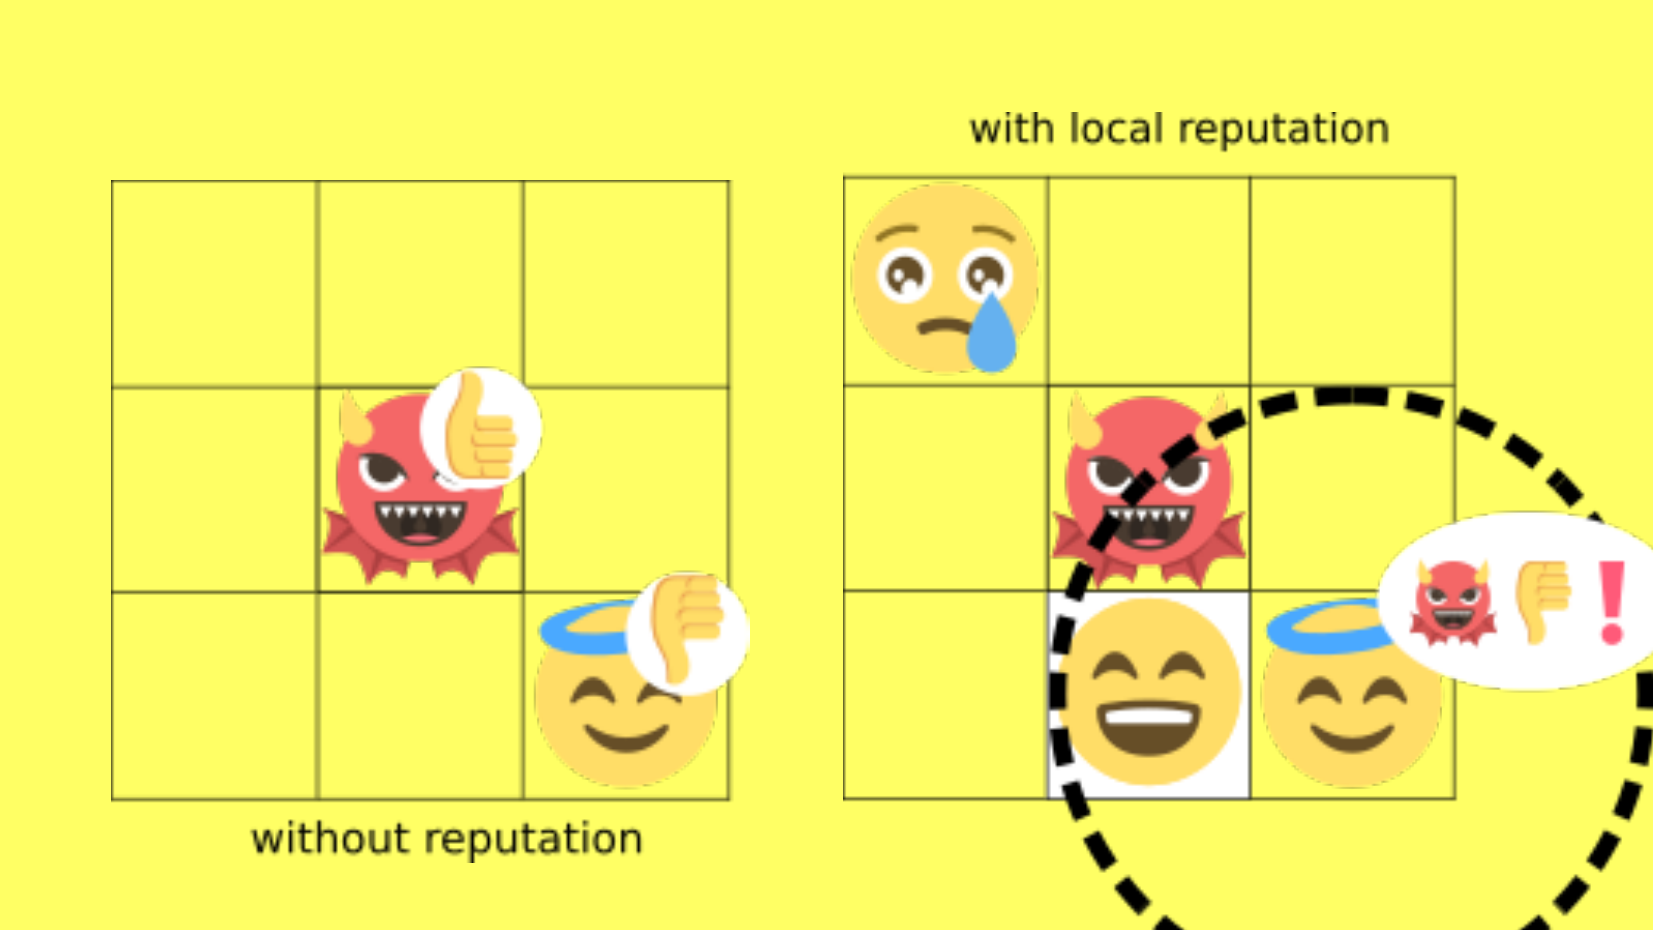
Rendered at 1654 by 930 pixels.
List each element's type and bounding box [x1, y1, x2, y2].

picture [111, 180, 750, 863]
picture [843, 112, 1653, 930]
